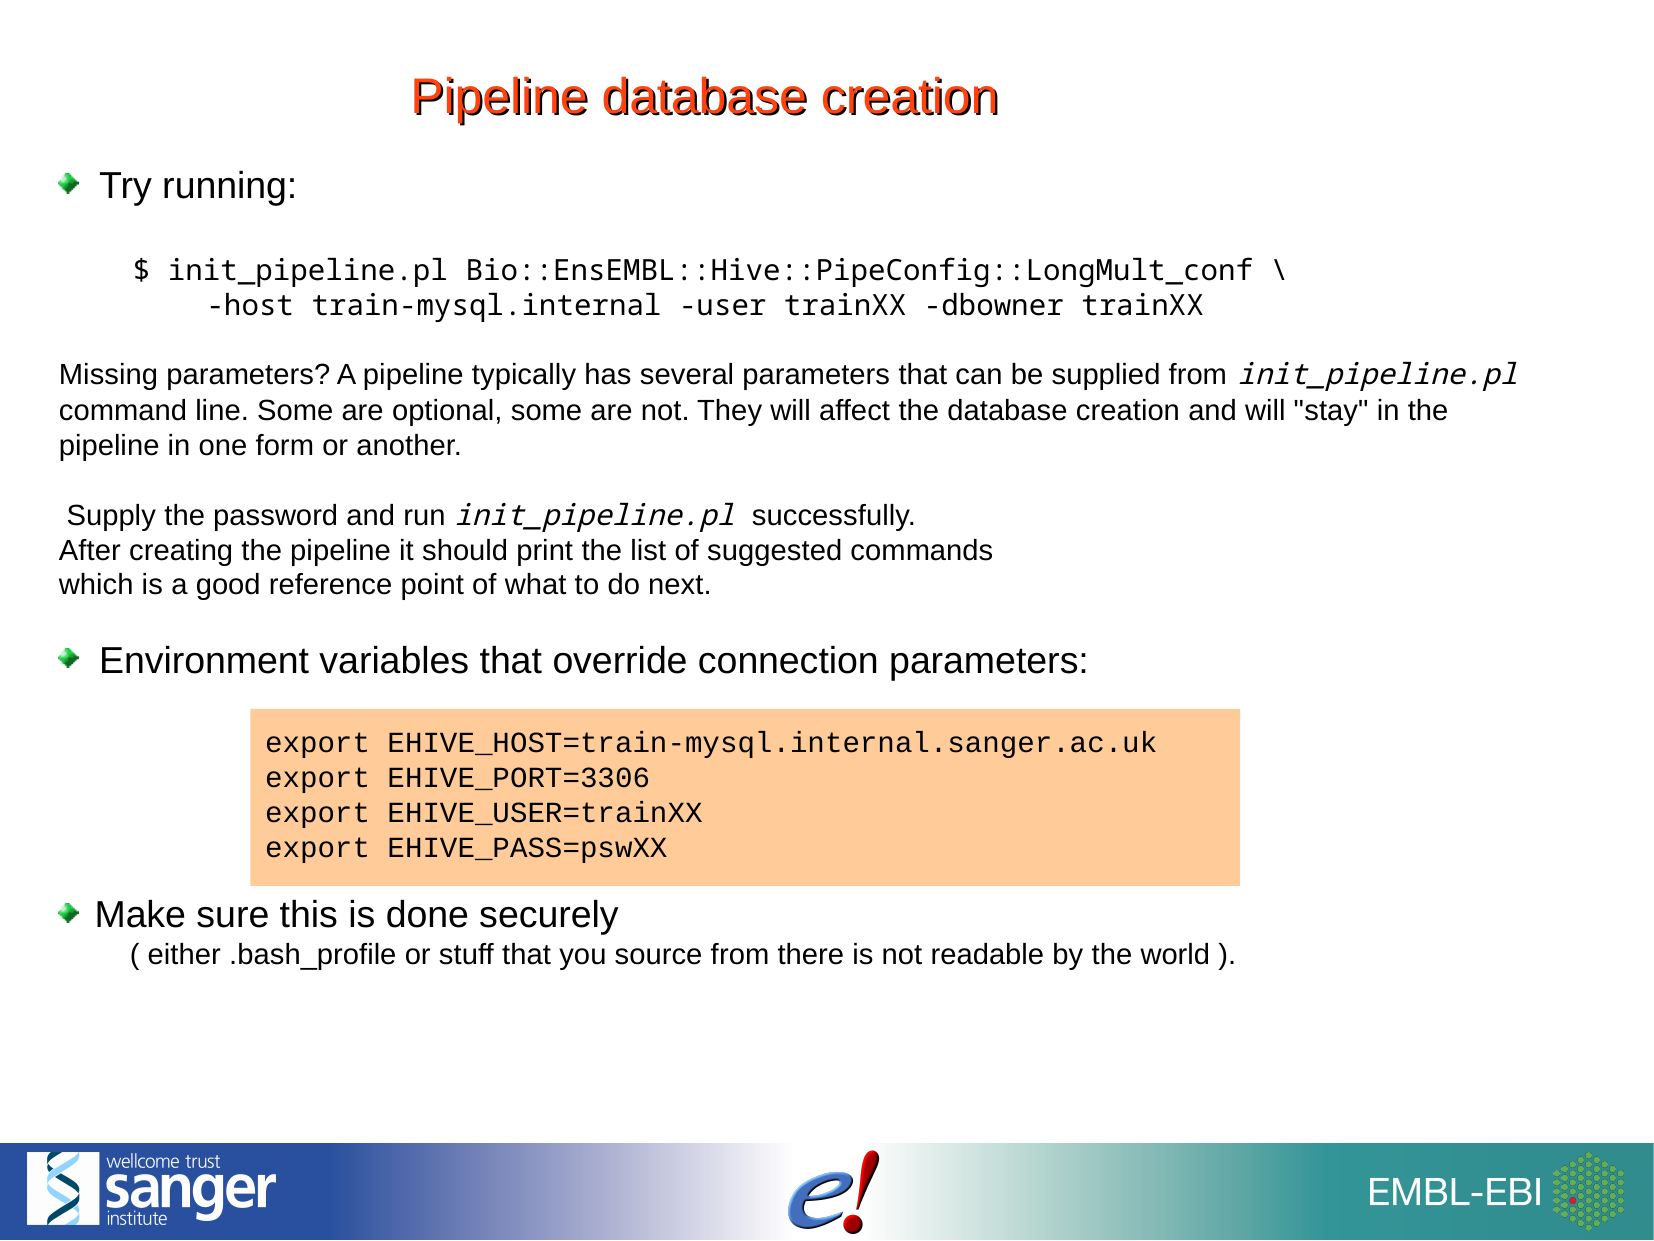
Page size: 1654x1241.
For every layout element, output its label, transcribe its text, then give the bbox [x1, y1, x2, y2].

text_box Pipeline database creation [82, 40, 1327, 139]
picture [58, 173, 79, 194]
picture [58, 648, 79, 668]
picture [0, 1143, 1654, 1240]
text_box export EHIVE_HOST=train-mysql.internal.sanger.ac.uk export EHIVE_PORT=3306 export EHIVE_USER=trainXX export EHIVE_PASS=pswXX [250, 708, 1241, 886]
picture [58, 903, 79, 923]
text_box Try running: $ init_pipeline.pl Bio::EnsEMBL::Hive::PipeConfig::LongMult_conf \ -host train-mysql.internal -user trainXX -dbowner trainXX Missing parameters? A pipeline typically has several parameters that can be supplied from init_pipeline.pl command line. Some are optional, some are not. They will affect the database creation and will "stay" in the pipeline in one form or another. Supply the password and run init_pipeline.pl successfully. After creating the pipeline it should print the list of suggested commands which is a good reference point of what to do next. Environment variables that override connection parameters: Make sure this is done securely ( either .bash_profile or stuff that you source from there is not readable by the world ). [44, 146, 1565, 1122]
